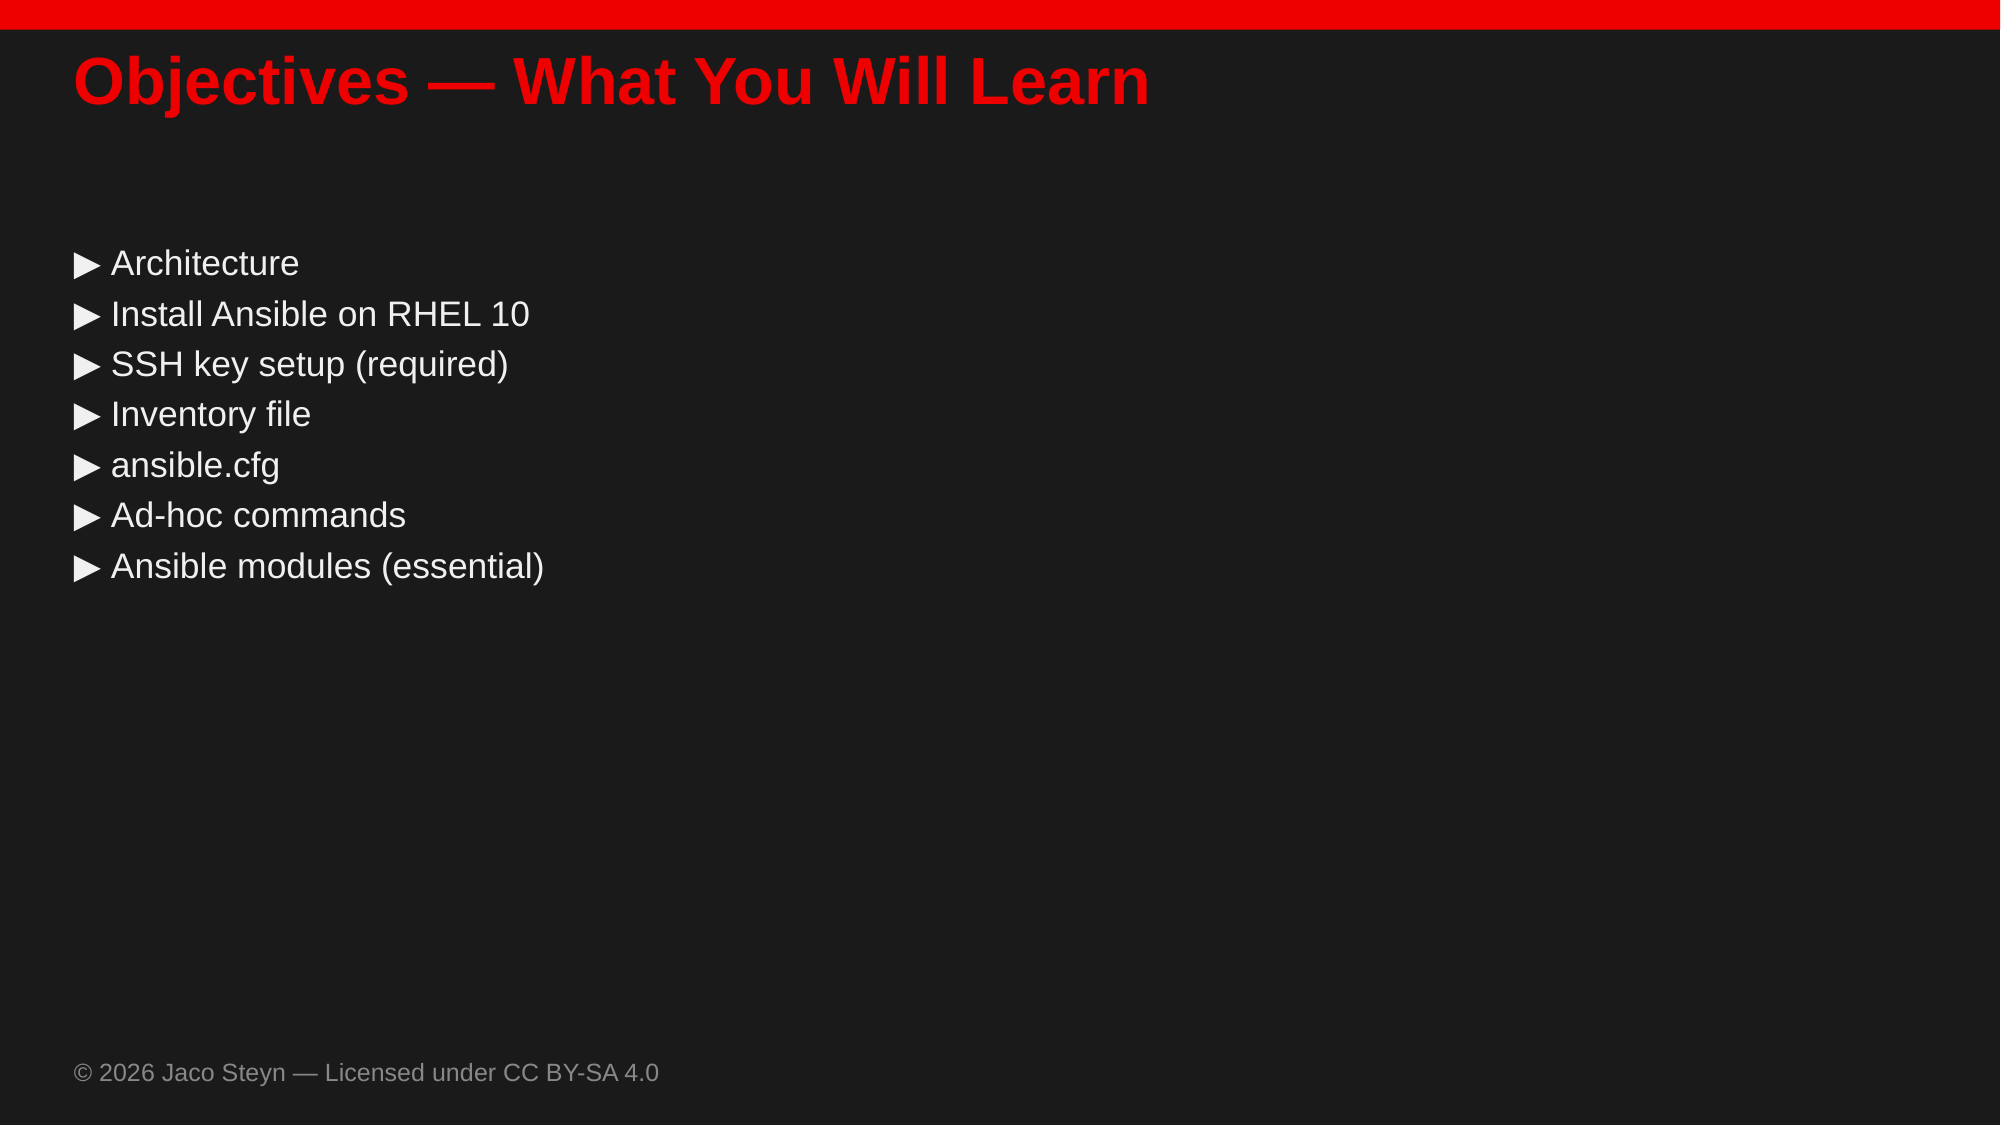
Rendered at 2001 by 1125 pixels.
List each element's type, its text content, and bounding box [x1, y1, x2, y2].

text_box ▶ Architecture ▶ Install Ansible on RHEL 10 ▶ SSH key setup (required) ▶ Inventory file ▶ ansible.cfg ▶ Ad-hoc commands ▶ Ansible modules (essential) [59, 236, 1942, 1037]
text_box Objectives — What You Will Learn [59, 36, 1942, 208]
text_box © 2026 Jaco Steyn — Licensed under CC BY-SA 4.0 [59, 1051, 1942, 1093]
text_box [0, 0, 2001, 30]
